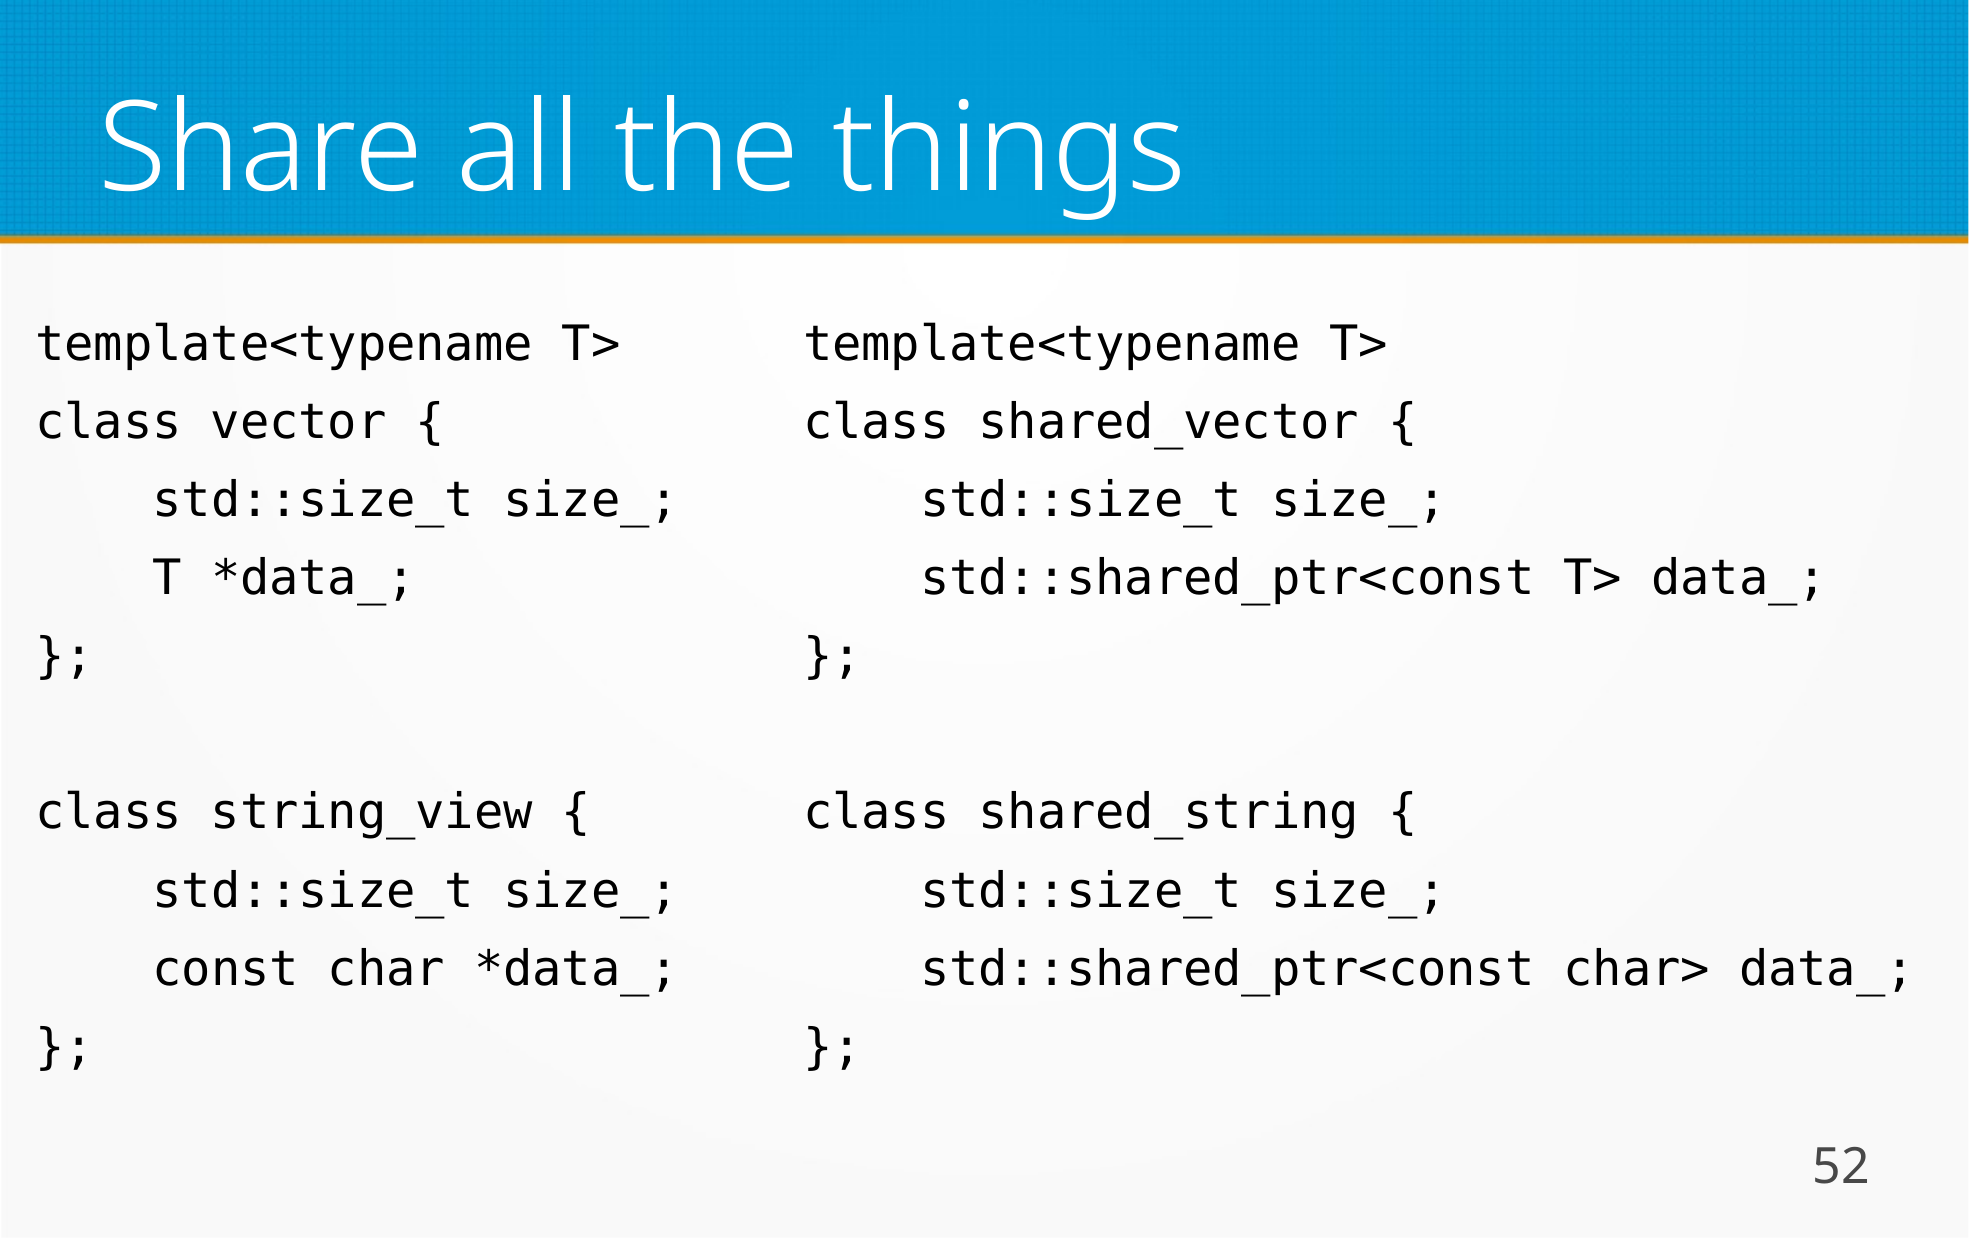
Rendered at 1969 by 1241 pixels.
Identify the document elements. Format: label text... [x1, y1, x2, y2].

title Share all the things [98, 19, 1870, 227]
list template<typename T> class vector { std::size_t size_; T *data_; }; class string_view { std::size_t size_; const char *data_; }; [35, 315, 803, 1081]
picture [0, 233, 1969, 1241]
list template<typename T> class shared_vector { std::size_t size_; std::shared_ptr<const T> data_; }; class shared_string { std::size_t size_; std::shared_ptr<const char> data_; }; [803, 315, 1926, 1081]
